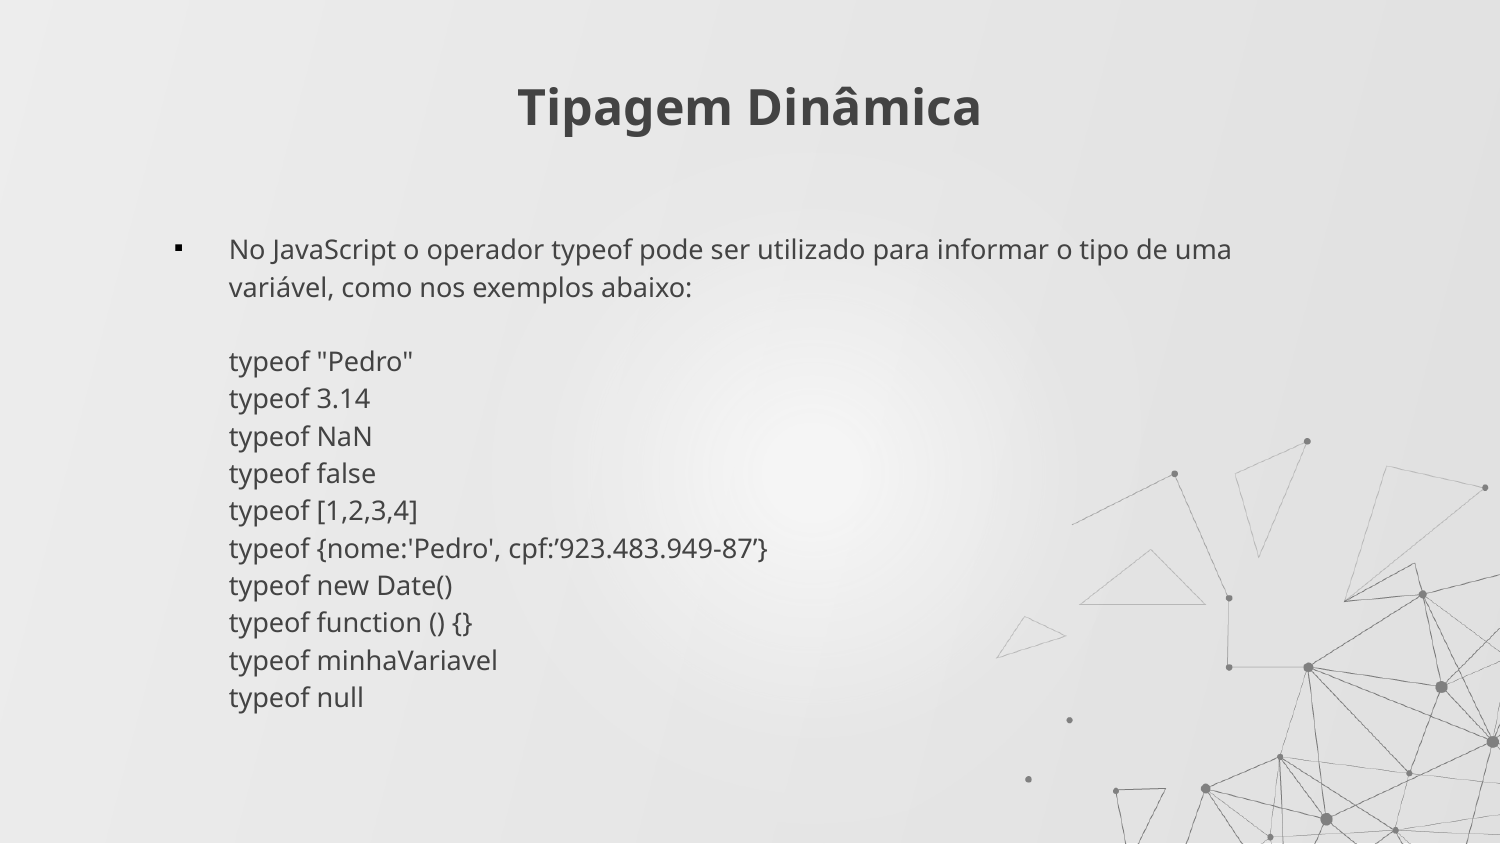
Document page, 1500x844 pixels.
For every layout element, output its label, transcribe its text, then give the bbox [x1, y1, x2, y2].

list No JavaScript o operador typeof pode ser utilizado para informar o tipo de uma variável, como nos exemplos abaixo: typeof "Pedro" typeof 3.14 typeof NaN typeof false typeof [1,2,3,4] typeof {nome:'Pedro', cpf:’923.483.949-87’} typeof new Date() typeof function () {} typeof minhaVariavel typeof null [142, 216, 1278, 455]
title Tipagem Dinâmica [60, 60, 1441, 216]
picture [0, 0, 1500, 844]
